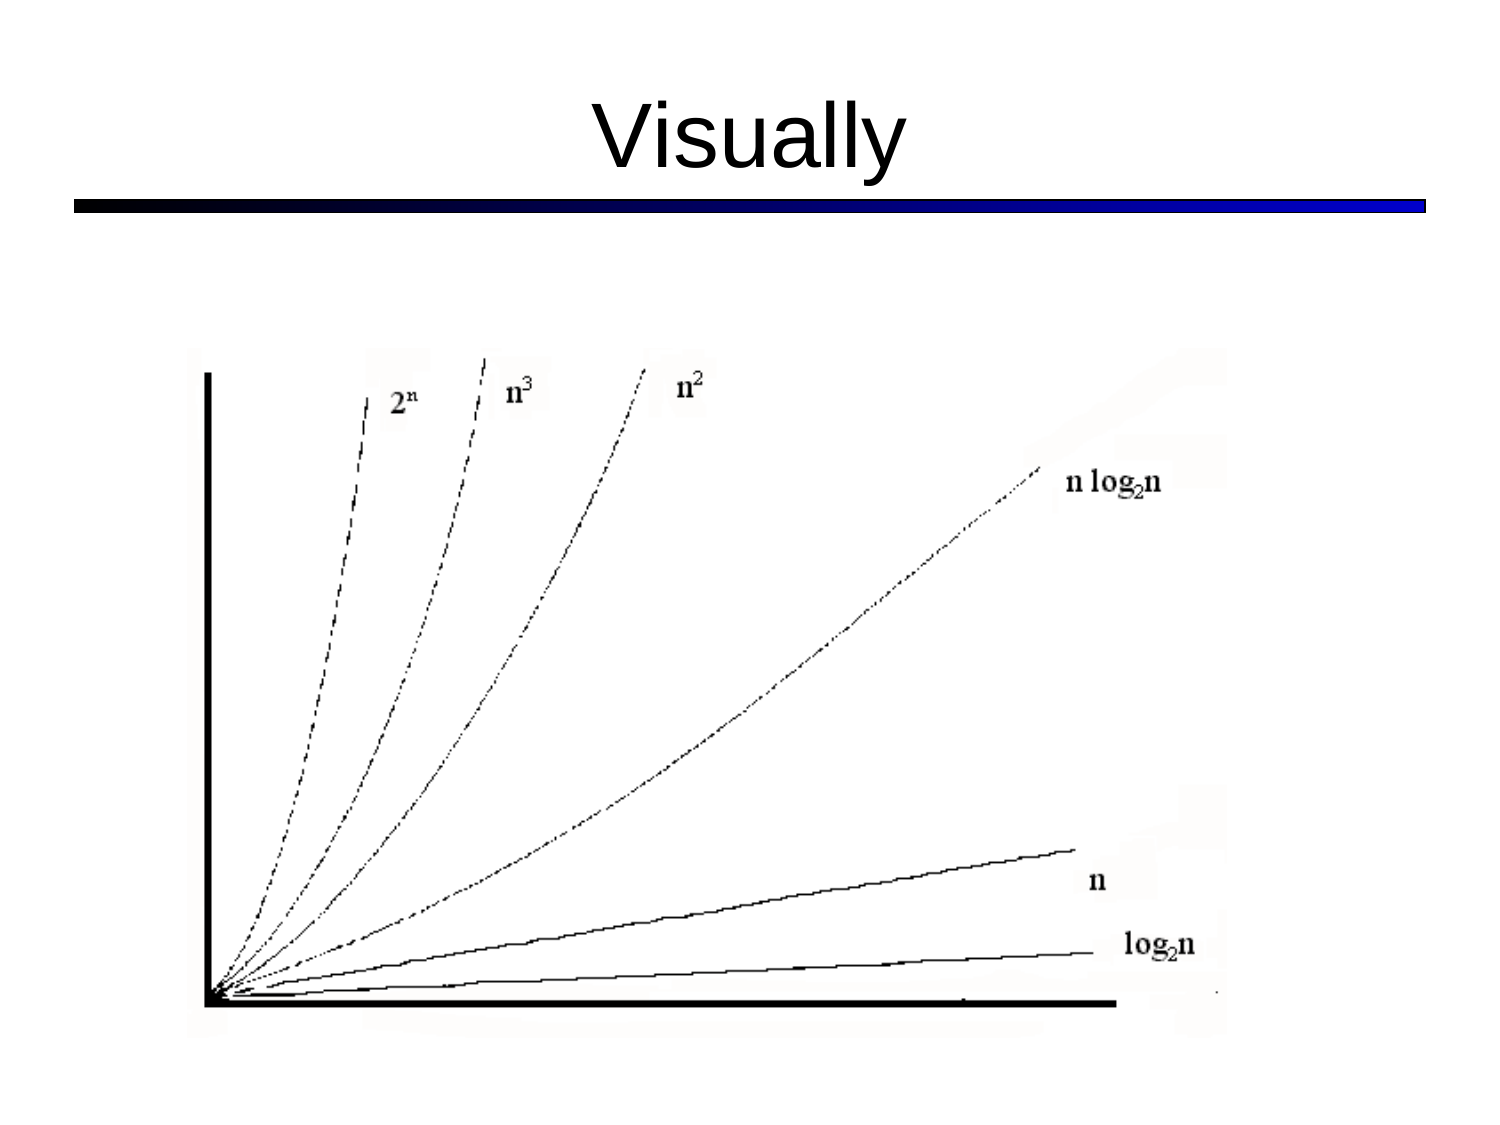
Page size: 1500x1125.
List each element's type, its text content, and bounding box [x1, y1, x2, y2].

chart [187, 348, 1227, 1038]
text_box Visually [75, 37, 1426, 225]
